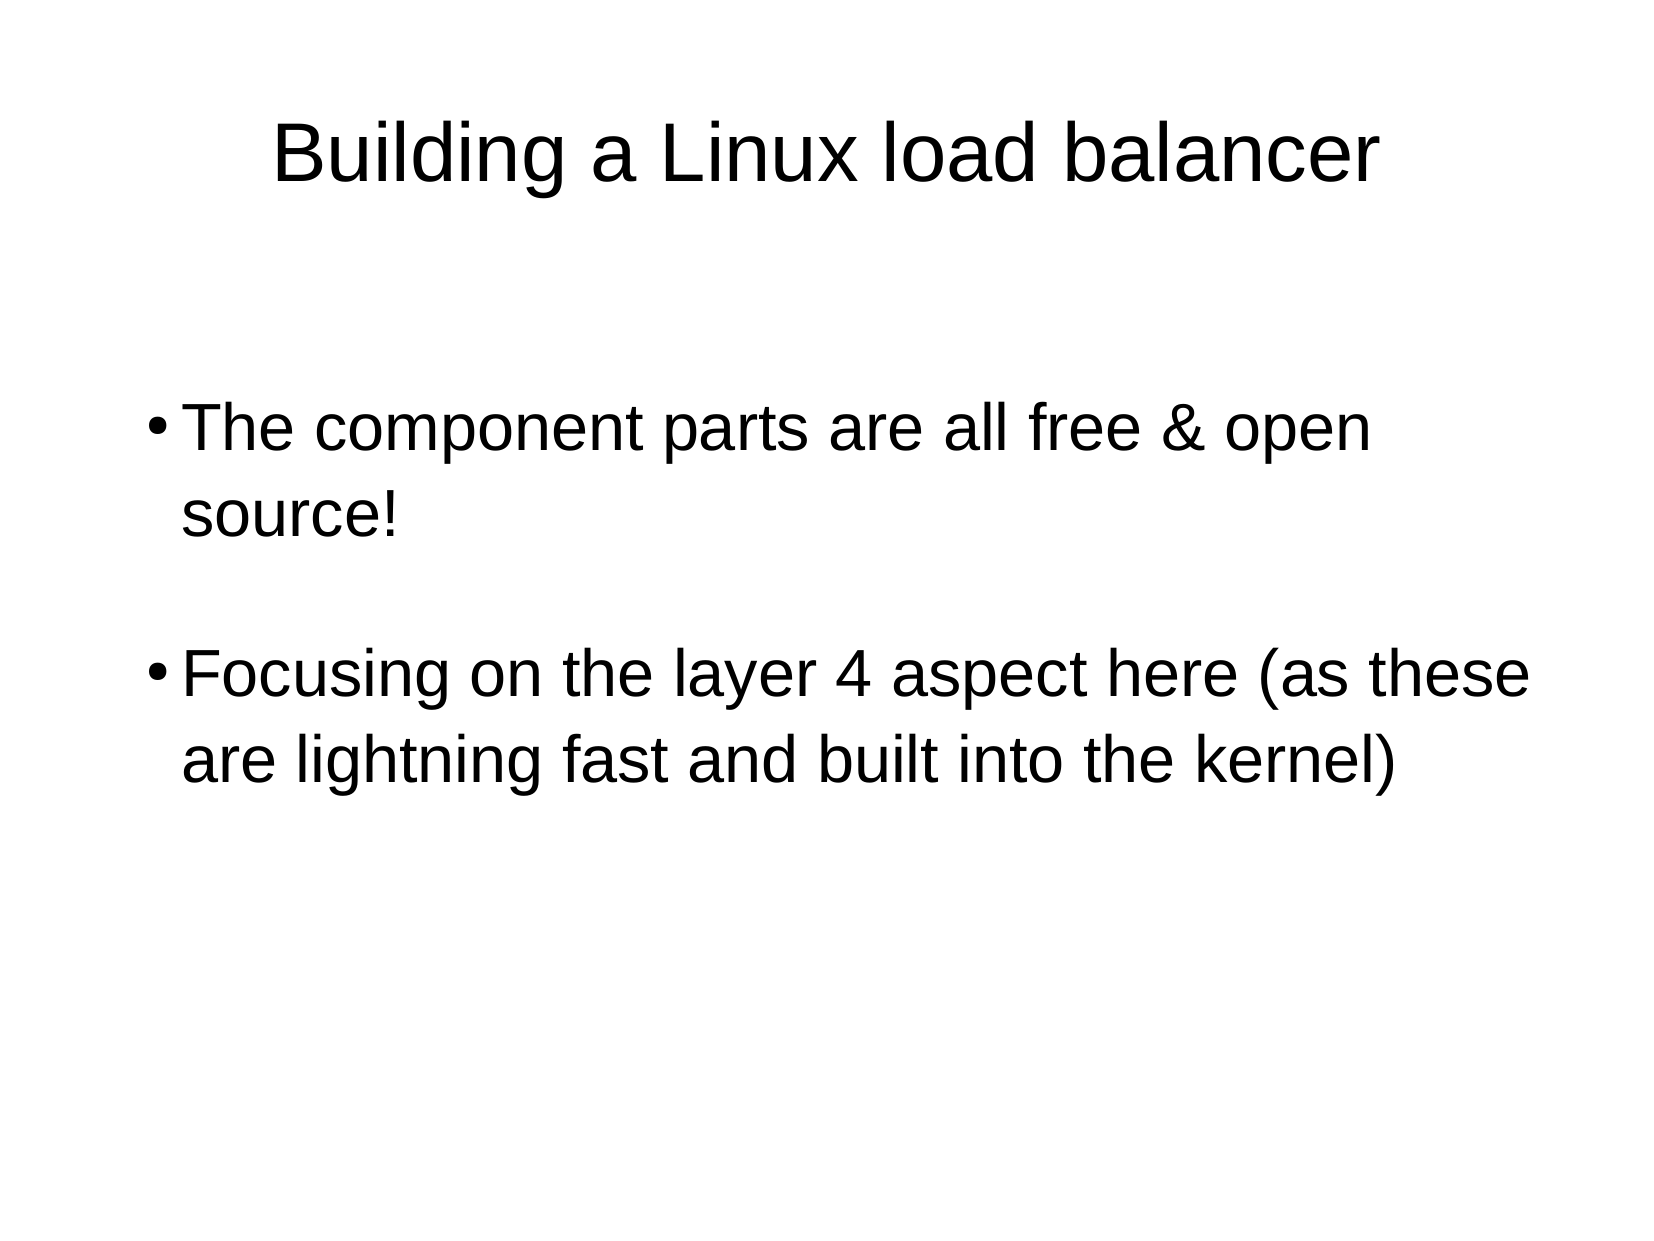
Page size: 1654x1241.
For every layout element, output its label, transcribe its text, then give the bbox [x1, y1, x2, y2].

text_box The component parts are all free & open source! Focusing on the layer 4 aspect here (as these are lightning fast and built into the kernel) [131, 371, 1549, 891]
title Building a Linux load balancer [82, 49, 1571, 257]
